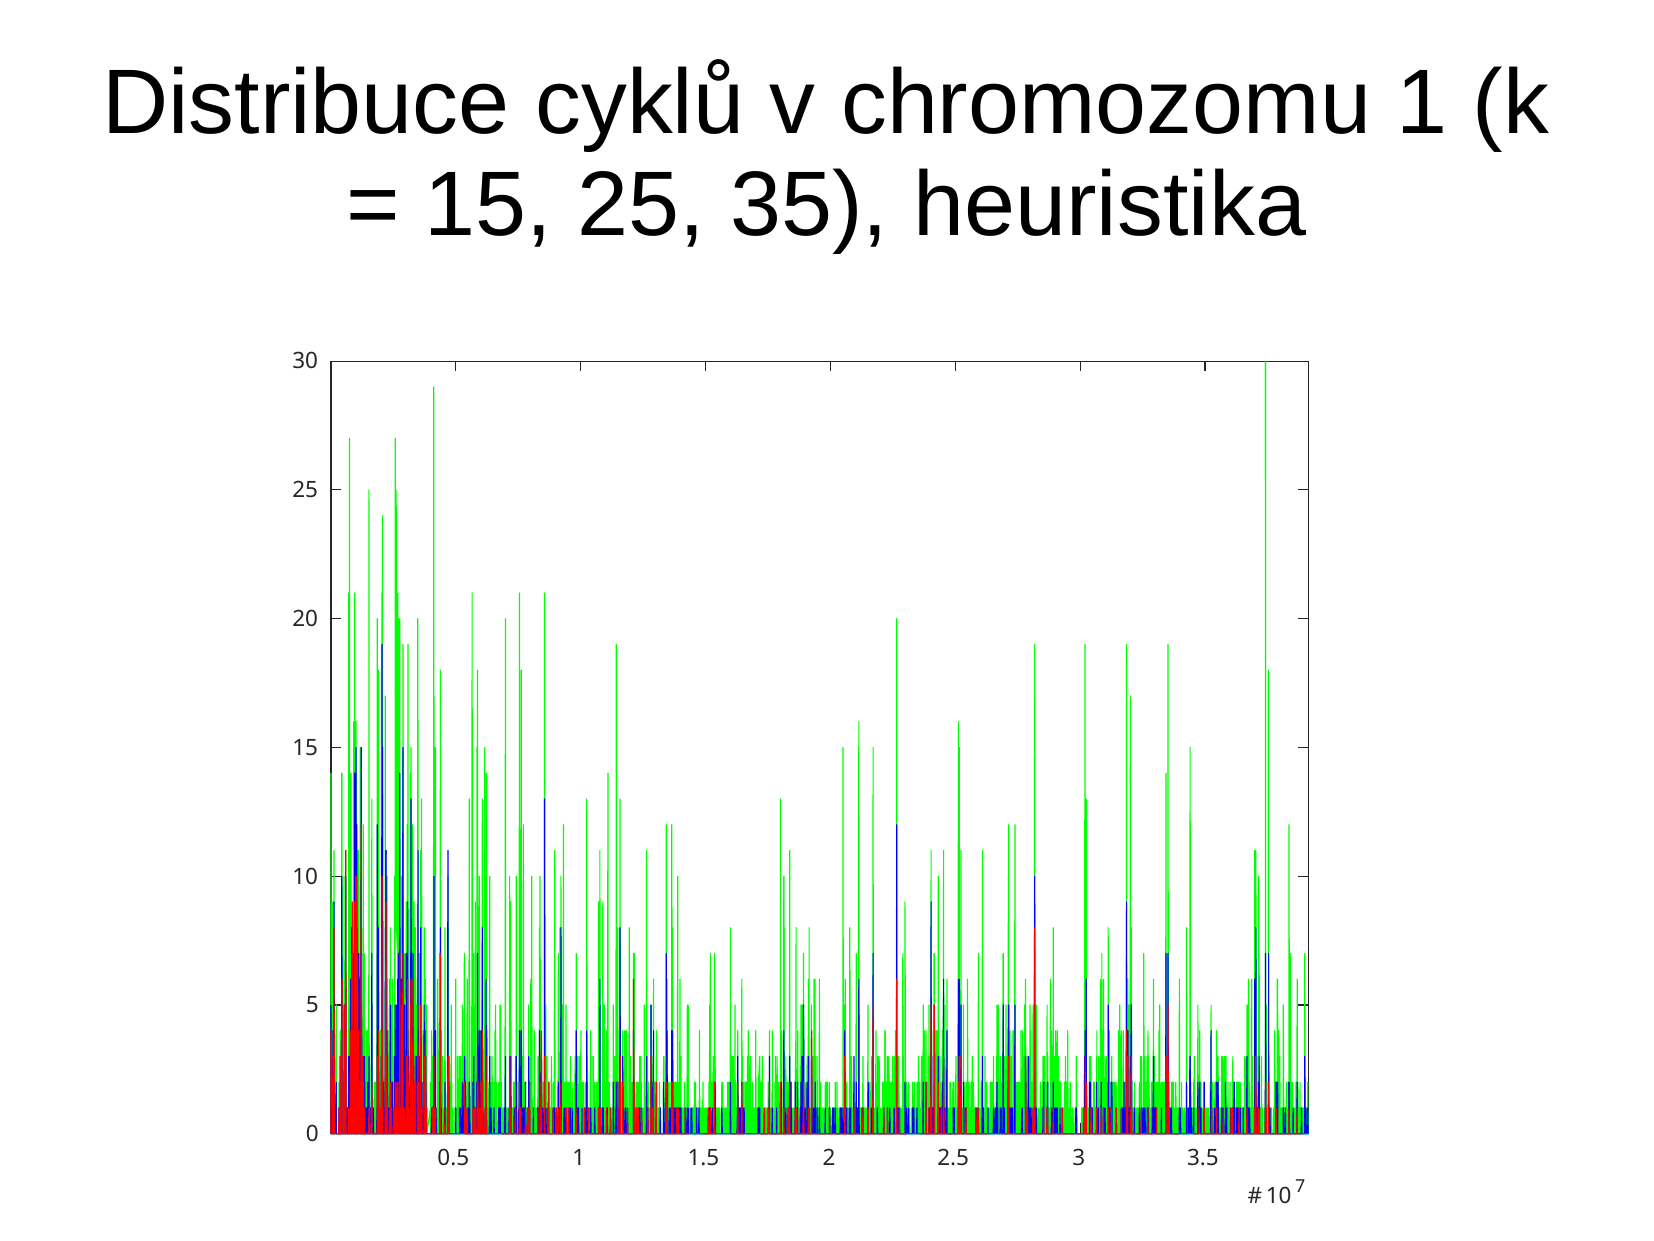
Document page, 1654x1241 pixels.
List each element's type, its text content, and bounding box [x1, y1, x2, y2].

title Distribuce cyklů v chromozomu 1 (k = 15, 25, 35), heuristika [82, 49, 1571, 257]
picture [165, 290, 1430, 1239]
